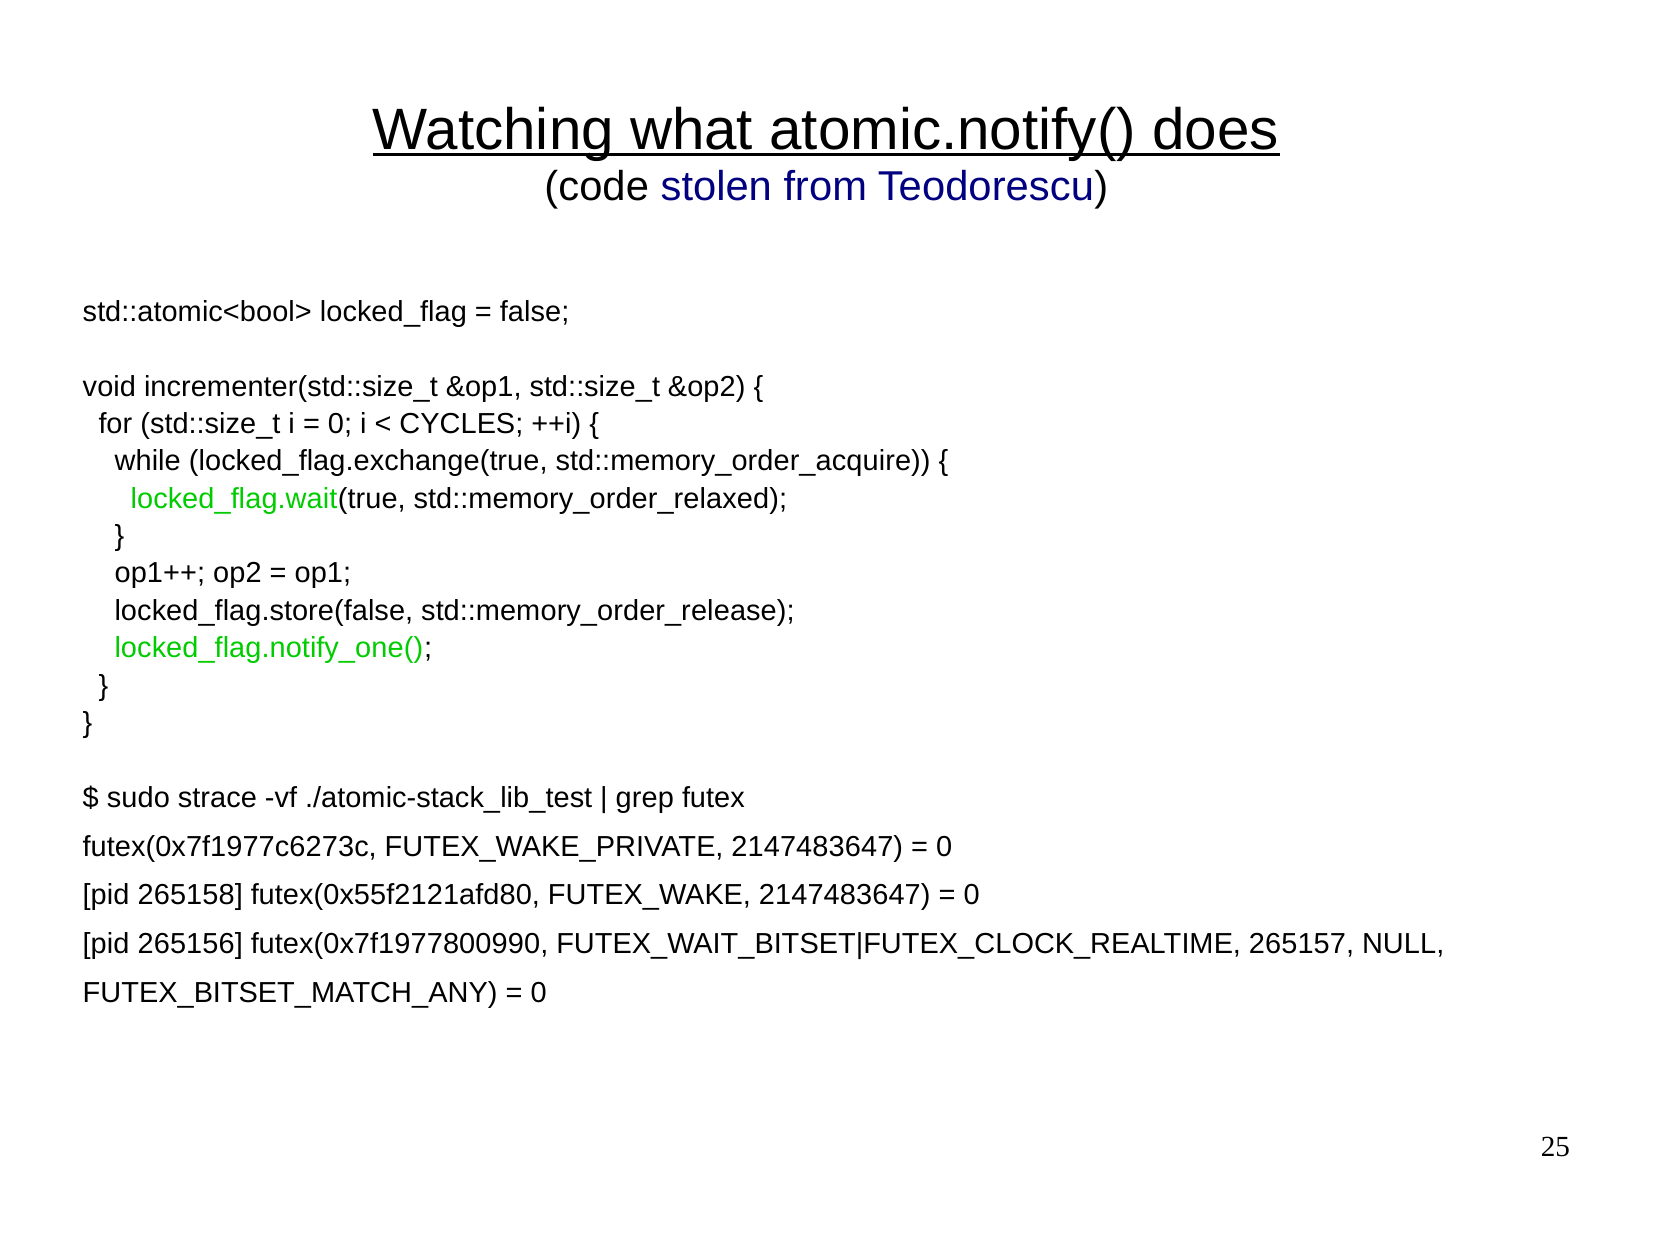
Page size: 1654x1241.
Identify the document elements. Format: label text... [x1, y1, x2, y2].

title Watching what atomic.notify() does (code stolen from Teodorescu) [82, 49, 1571, 257]
list std::atomic<bool> locked_flag = false; void incrementer(std::size_t &op1, std::size_t &op2) { for (std::size_t i = 0; i < CYCLES; ++i) { while (locked_flag.exchange(true, std::memory_order_acquire)) { locked_flag.wait(true, std::memory_order_relaxed); } op1++; op2 = op1; locked_flag.store(false, std::memory_order_release); locked_flag.notify_one(); } } $ sudo strace -vf ./atomic-stack_lib_test | grep futex futex(0x7f1977c6273c, FUTEX_WAKE_PRIVATE, 2147483647) = 0 [pid 265158] futex(0x55f2121afd80, FUTEX_WAKE, 2147483647) = 0 [pid 265156] futex(0x7f1977800990, FUTEX_WAIT_BITSET|FUTEX_CLOCK_REALTIME, 265157, NULL, FUTEX_BITSET_MATCH_ANY) = 0 [82, 290, 1571, 1010]
